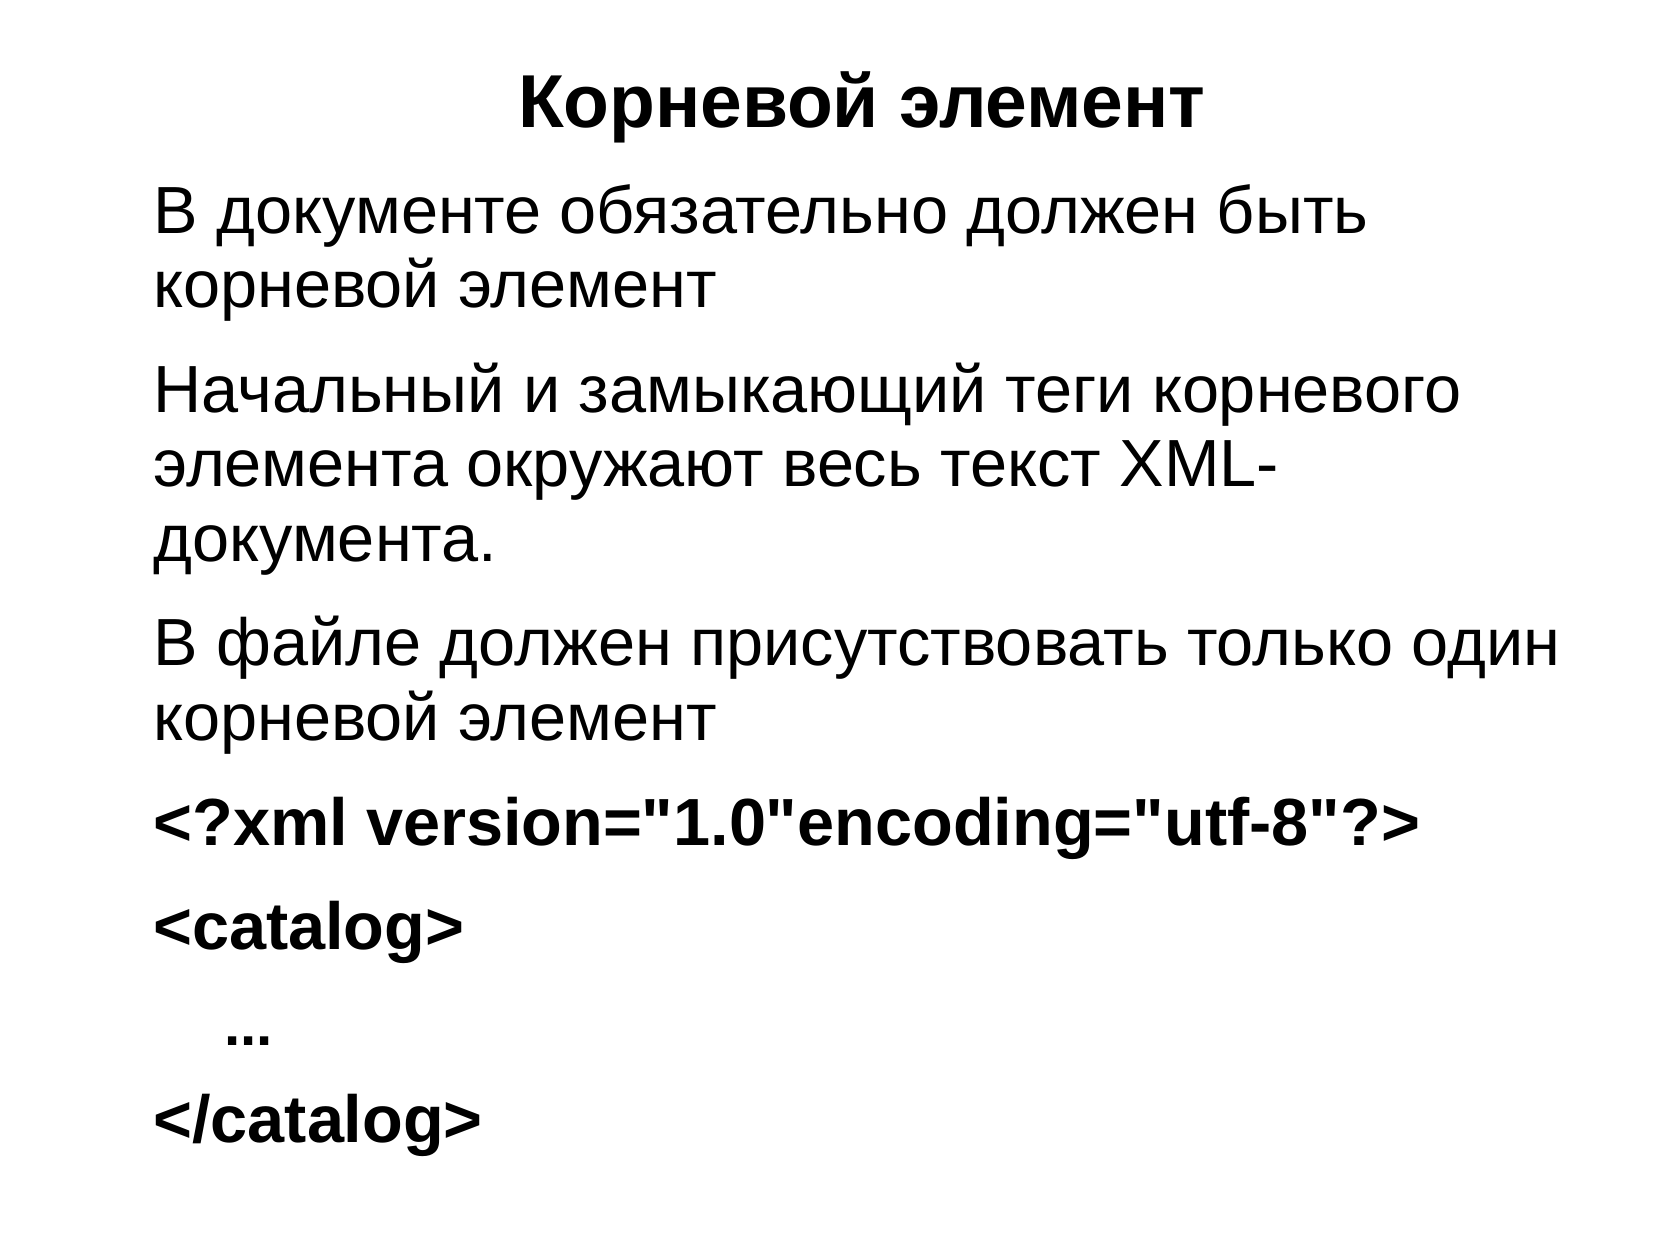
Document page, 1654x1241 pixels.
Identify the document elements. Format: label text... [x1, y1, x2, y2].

list Корневой элемент В документе обязательно должен быть корневой элемент Начальный и замыкающий теги корневого элемента окружают весь текст XML-документа. В файле должен присутствовать только один корневой элемент <?xml version="1.0"encoding="utf-8"?> <catalog> ... </catalog> [82, 59, 1571, 1211]
